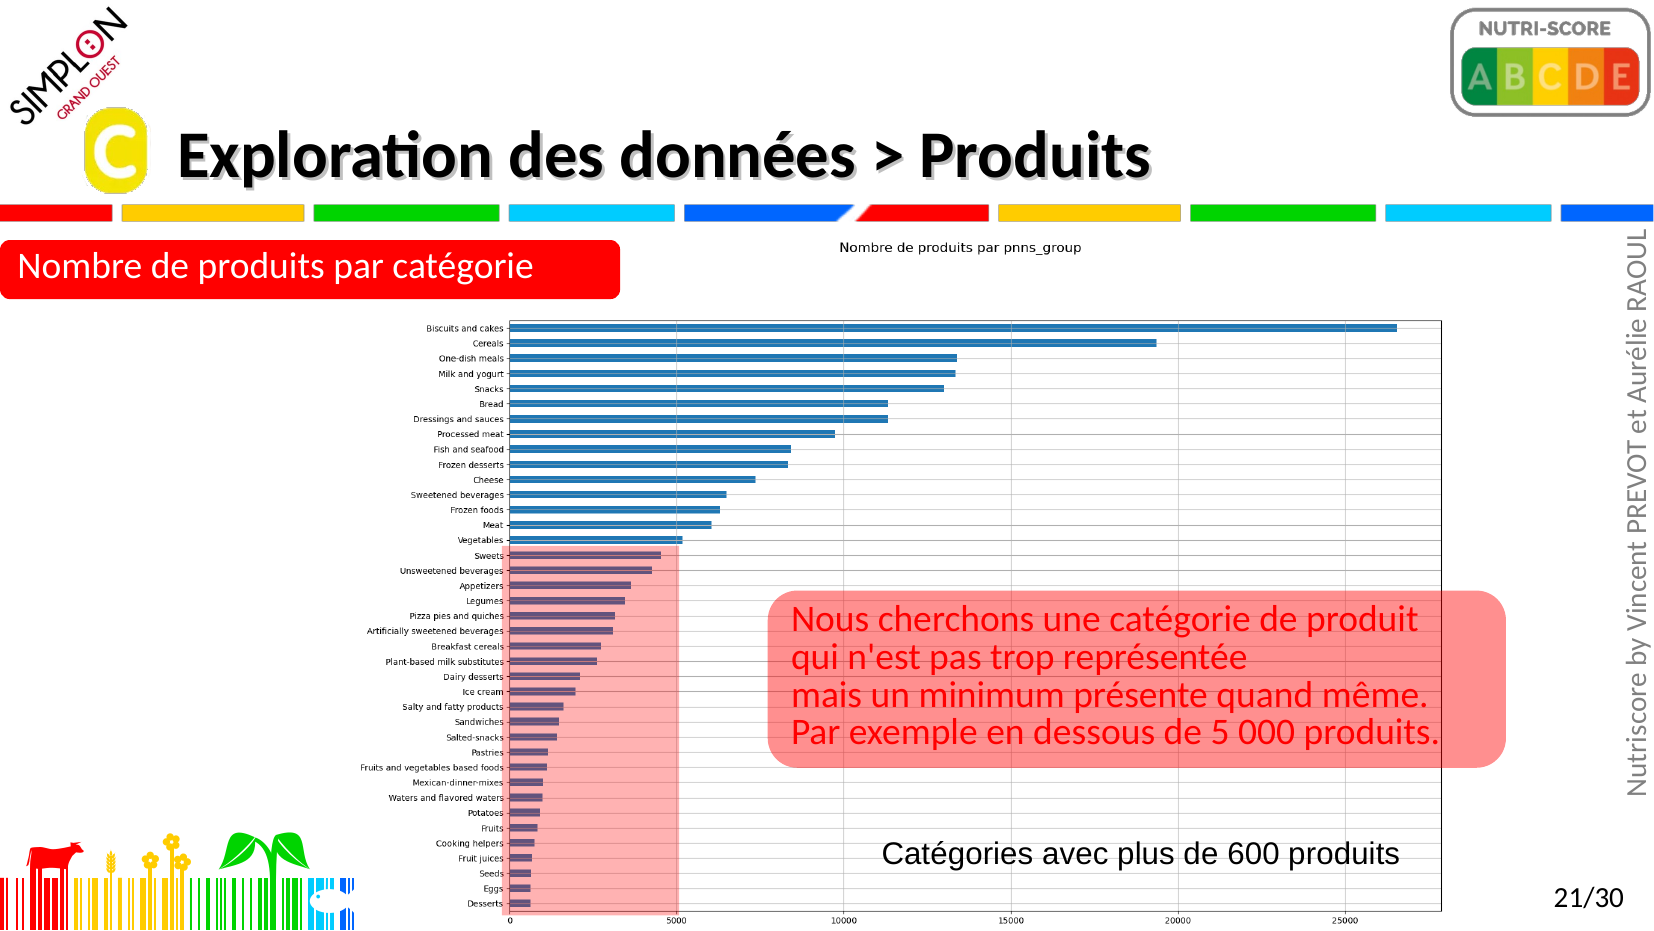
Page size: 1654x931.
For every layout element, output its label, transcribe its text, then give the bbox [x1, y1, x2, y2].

text_box [501, 545, 680, 916]
text_box Nombre de produits par catégorie [0, 240, 621, 300]
picture [82, 106, 151, 195]
picture [0, 200, 1654, 225]
picture [0, 236, 1447, 931]
picture [1448, 4, 1654, 119]
text_box Catégories avec plus de 600 produits [866, 829, 1536, 886]
title Exploration des données > Produits [177, 108, 1571, 213]
text_box Nous cherchons une catégorie de produit qui n'est pas trop représentée mais un minimum présente quand même. Par exemple en dessous de 5 000 produits. [767, 590, 1506, 768]
picture [2, 2, 147, 147]
